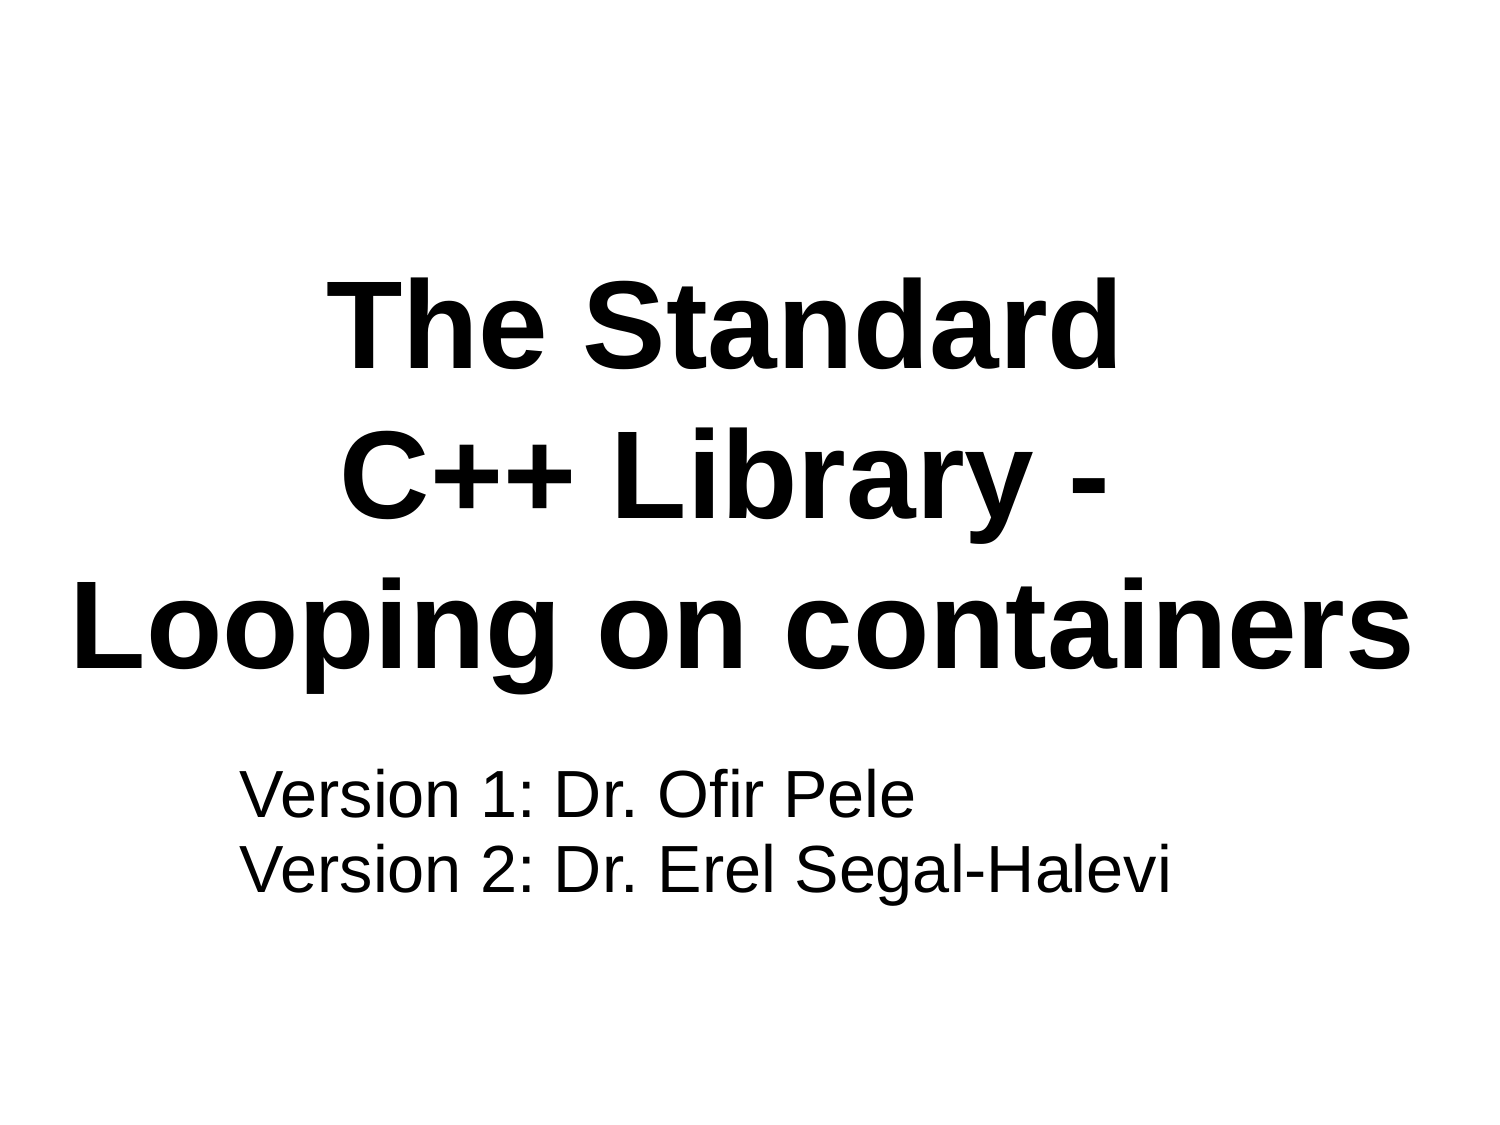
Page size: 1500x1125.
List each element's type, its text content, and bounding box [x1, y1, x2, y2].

text_box Version 1: Dr. Ofir Pele Version 2: Dr. Erel Segal-Halevi [225, 750, 1246, 915]
text_box The Standard C++ Library - Looping on containers [54, 235, 1432, 702]
